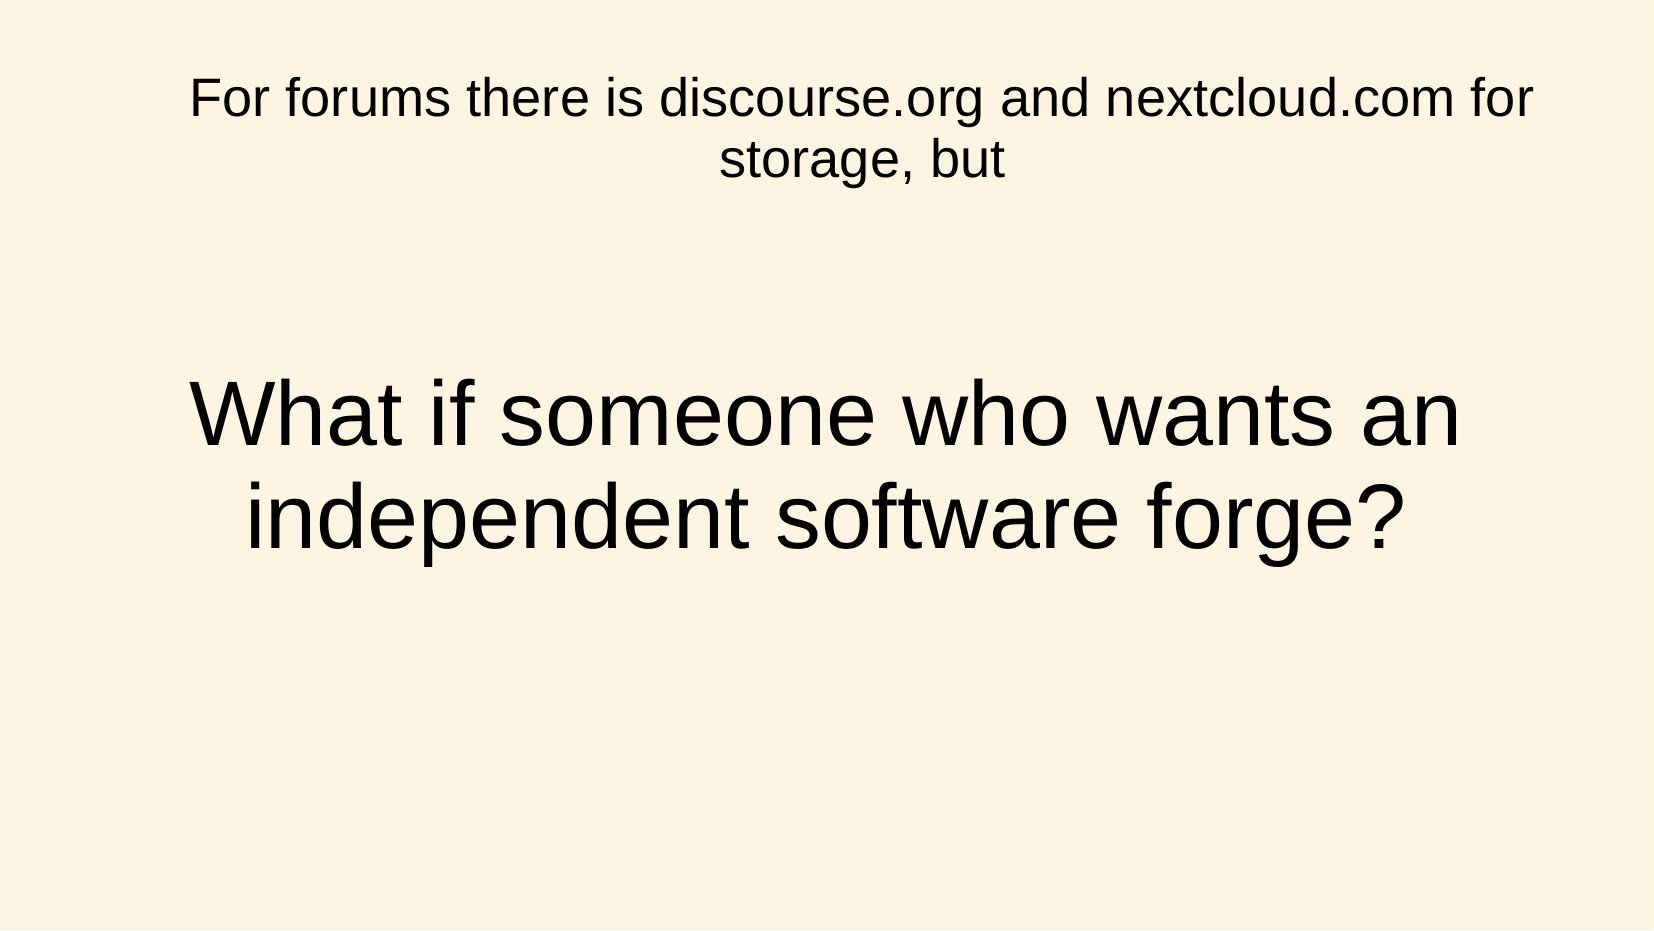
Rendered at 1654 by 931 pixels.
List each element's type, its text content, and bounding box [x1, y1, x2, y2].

title What if someone who wants an independent software forge? [82, 362, 1571, 568]
text_box For forums there is discourse.org and nextcloud.com for storage, but [112, 0, 1613, 376]
